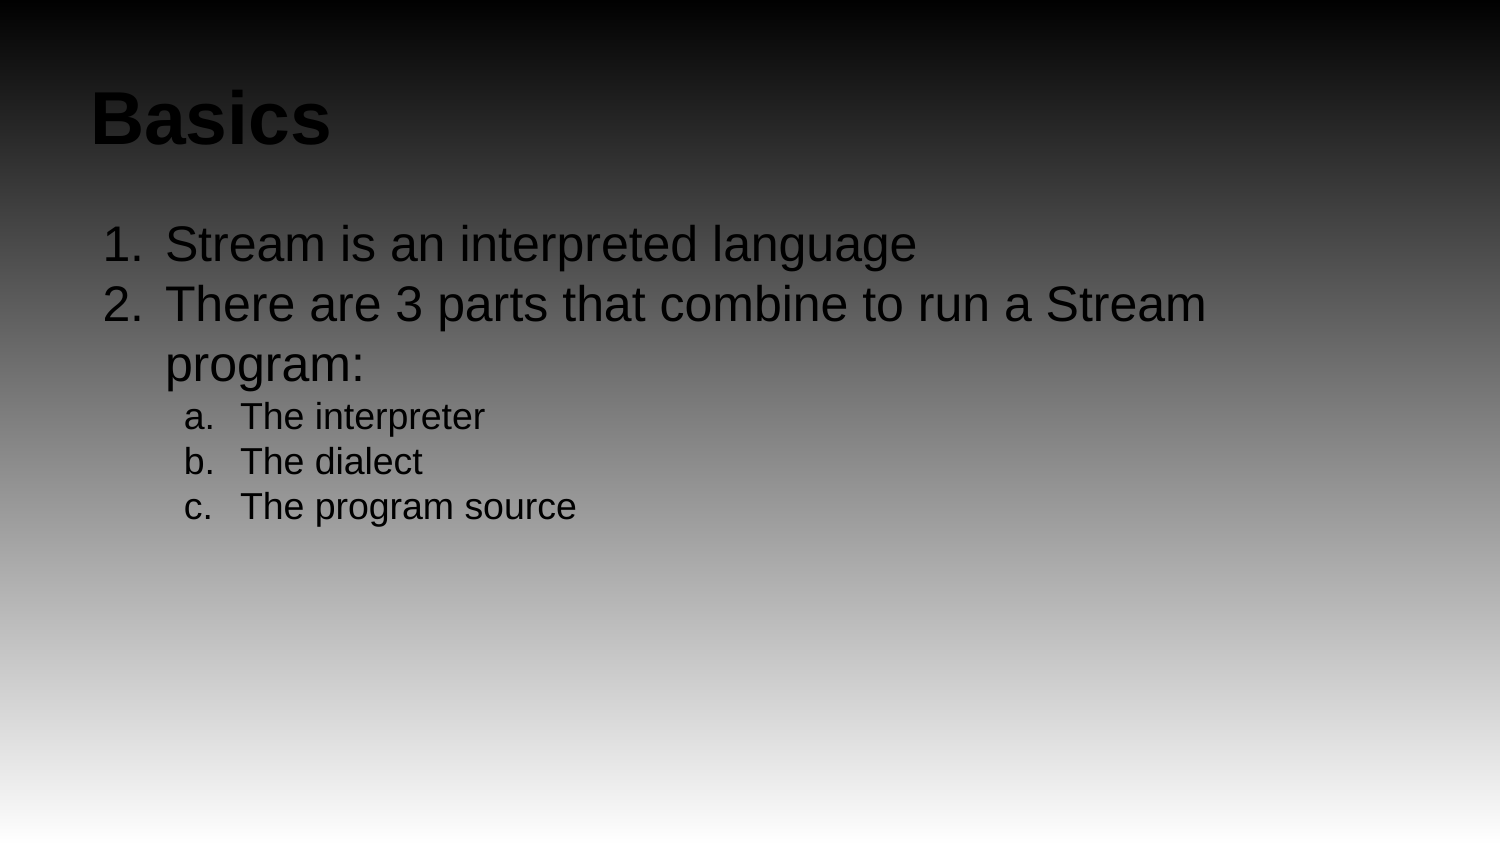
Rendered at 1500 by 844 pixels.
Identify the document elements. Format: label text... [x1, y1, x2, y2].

list Stream is an interpreted language There are 3 parts that combine to run a Stream program: The interpreter The dialect The program source [75, 196, 1425, 808]
title Basics [75, 33, 1425, 175]
